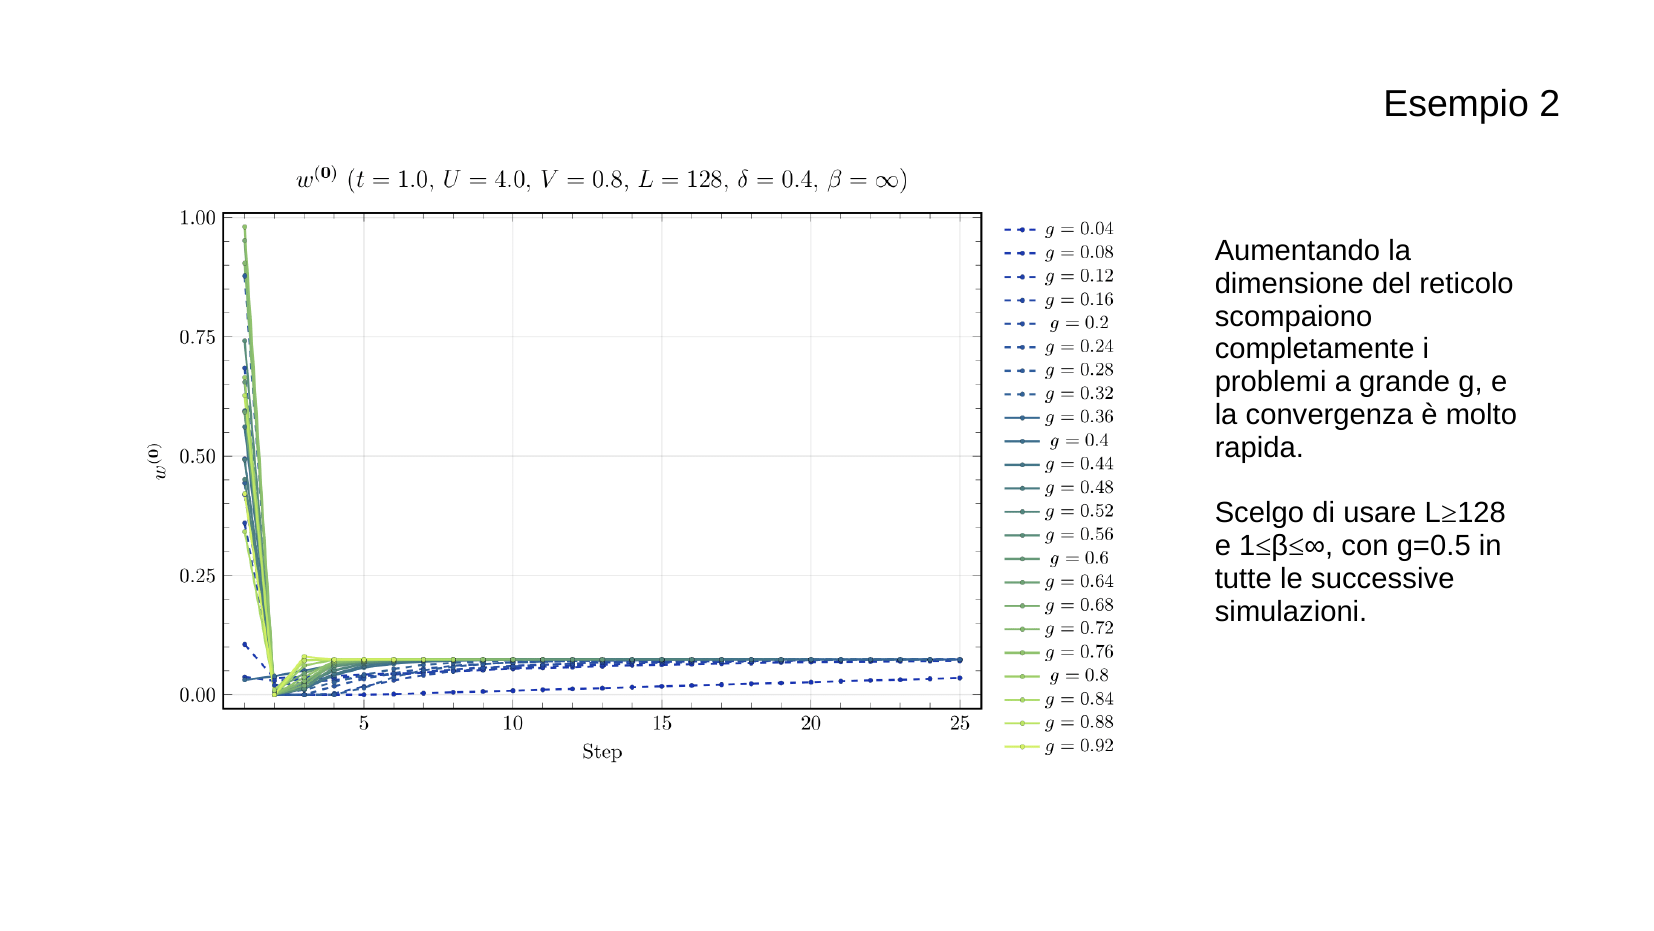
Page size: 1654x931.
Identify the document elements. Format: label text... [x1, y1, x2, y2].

text_box Esempio 2 [1368, 75, 1576, 132]
picture [131, 149, 1134, 778]
text_box Aumentando la dimensione del reticolo scompaiono completamente i problemi a grande g, e la convergenza è molto rapida. Scelgo di usare L≥128 e 1≤β≤∞, con g=0.5 in tutte le successive simulazioni. [1200, 226, 1538, 715]
